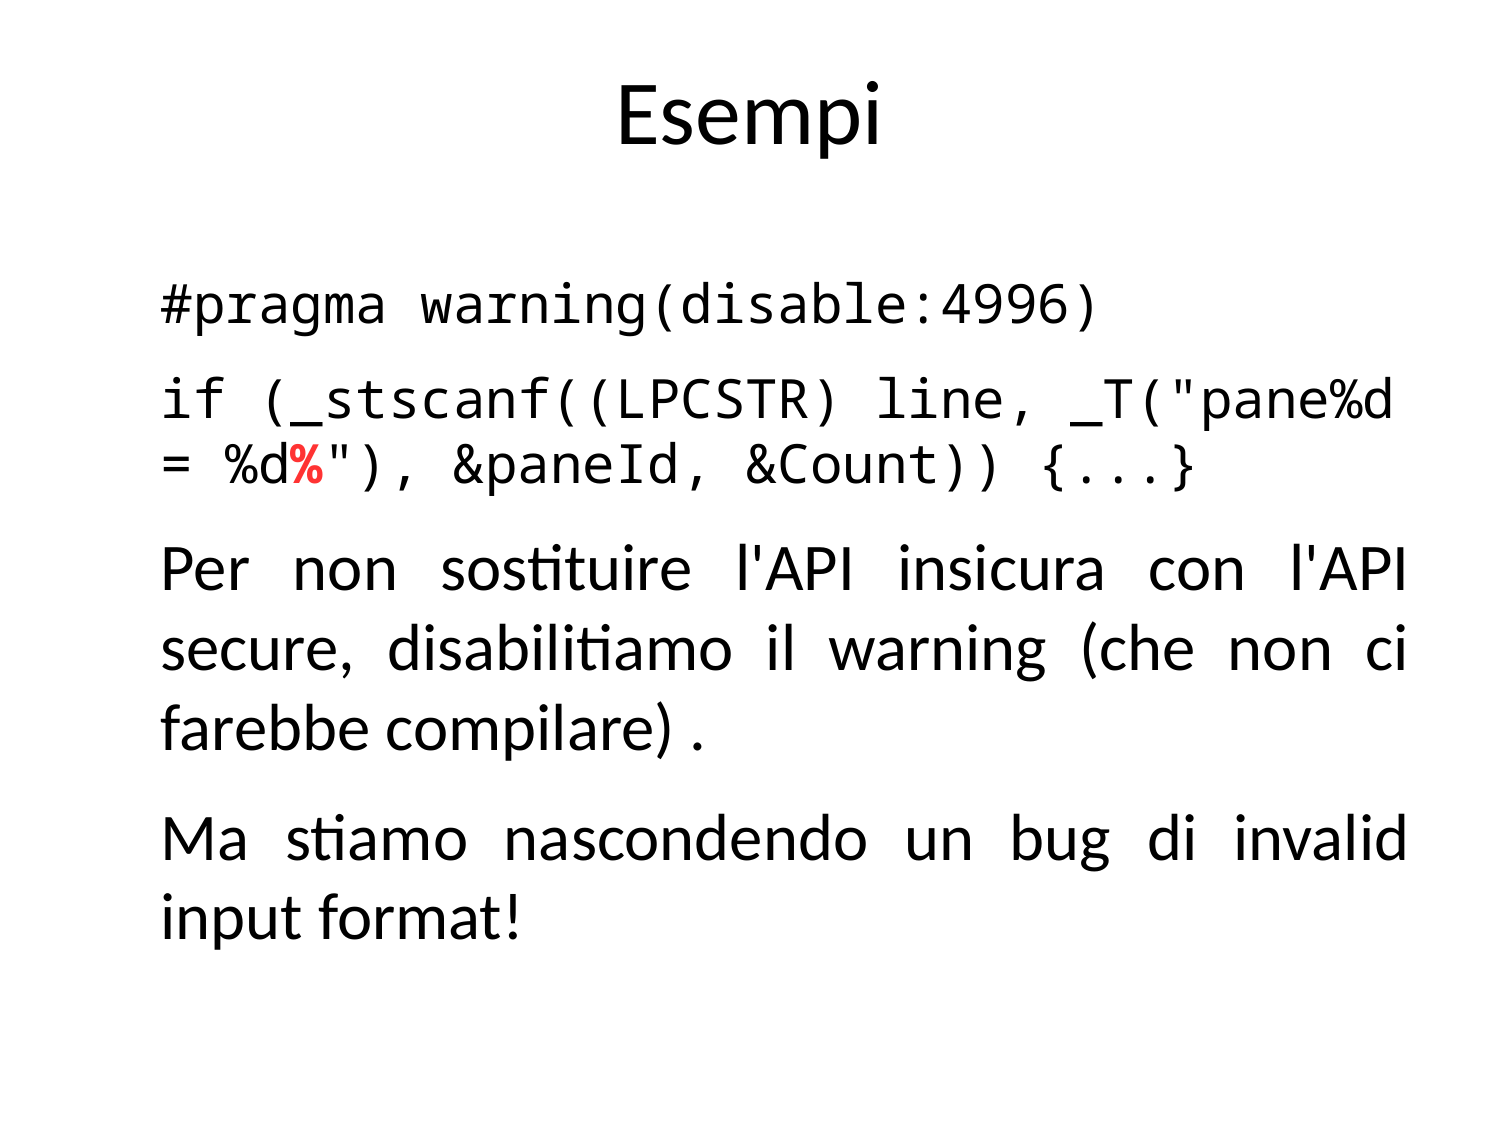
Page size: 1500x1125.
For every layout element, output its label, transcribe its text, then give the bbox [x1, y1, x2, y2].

title Esempi [75, 45, 1425, 233]
list [75, 262, 1426, 1005]
